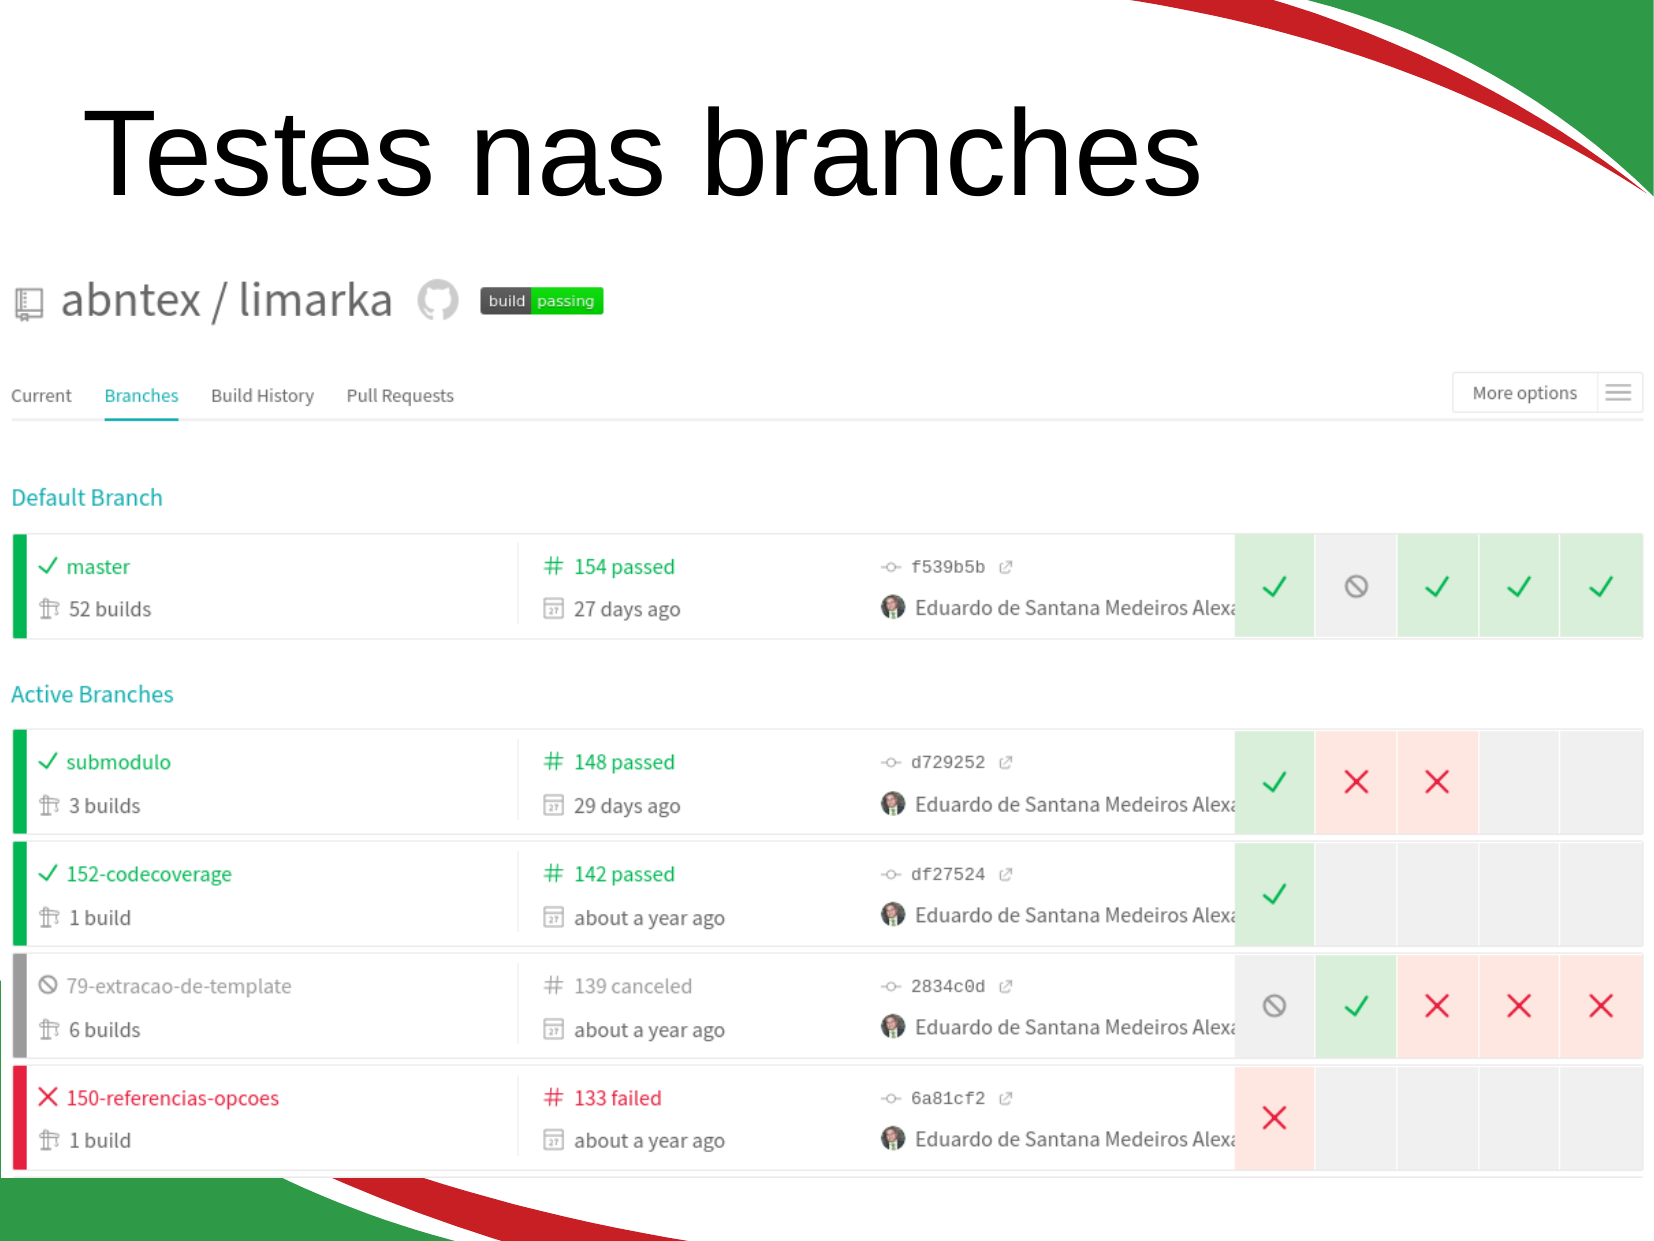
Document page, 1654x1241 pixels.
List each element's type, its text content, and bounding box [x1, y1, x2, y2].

picture [1, 245, 1654, 1178]
title Testes nas branches [82, 49, 1571, 245]
